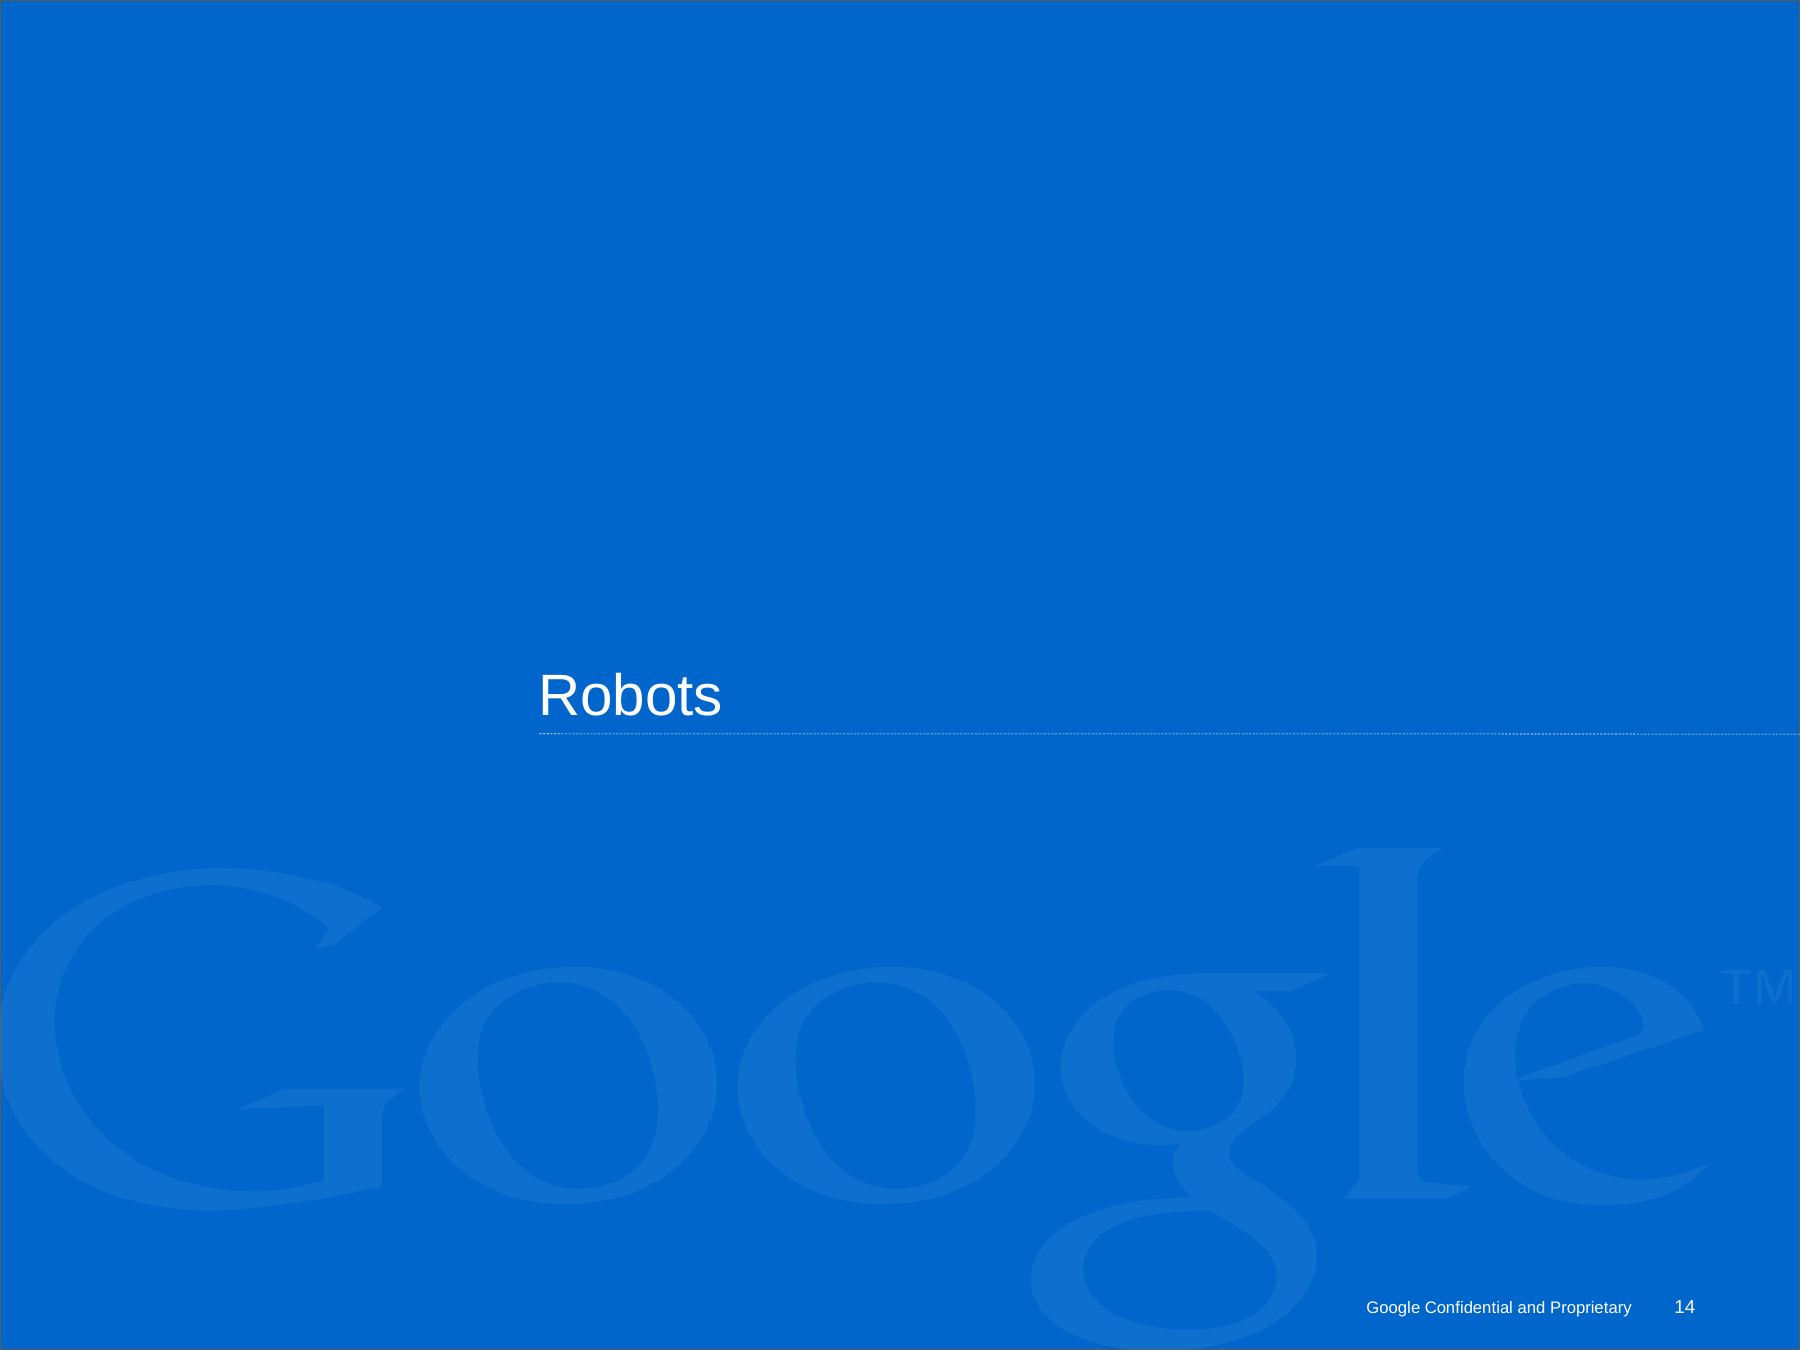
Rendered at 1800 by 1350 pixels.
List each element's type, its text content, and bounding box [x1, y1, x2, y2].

picture [0, 848, 1796, 1350]
title Robots [523, 641, 1752, 736]
